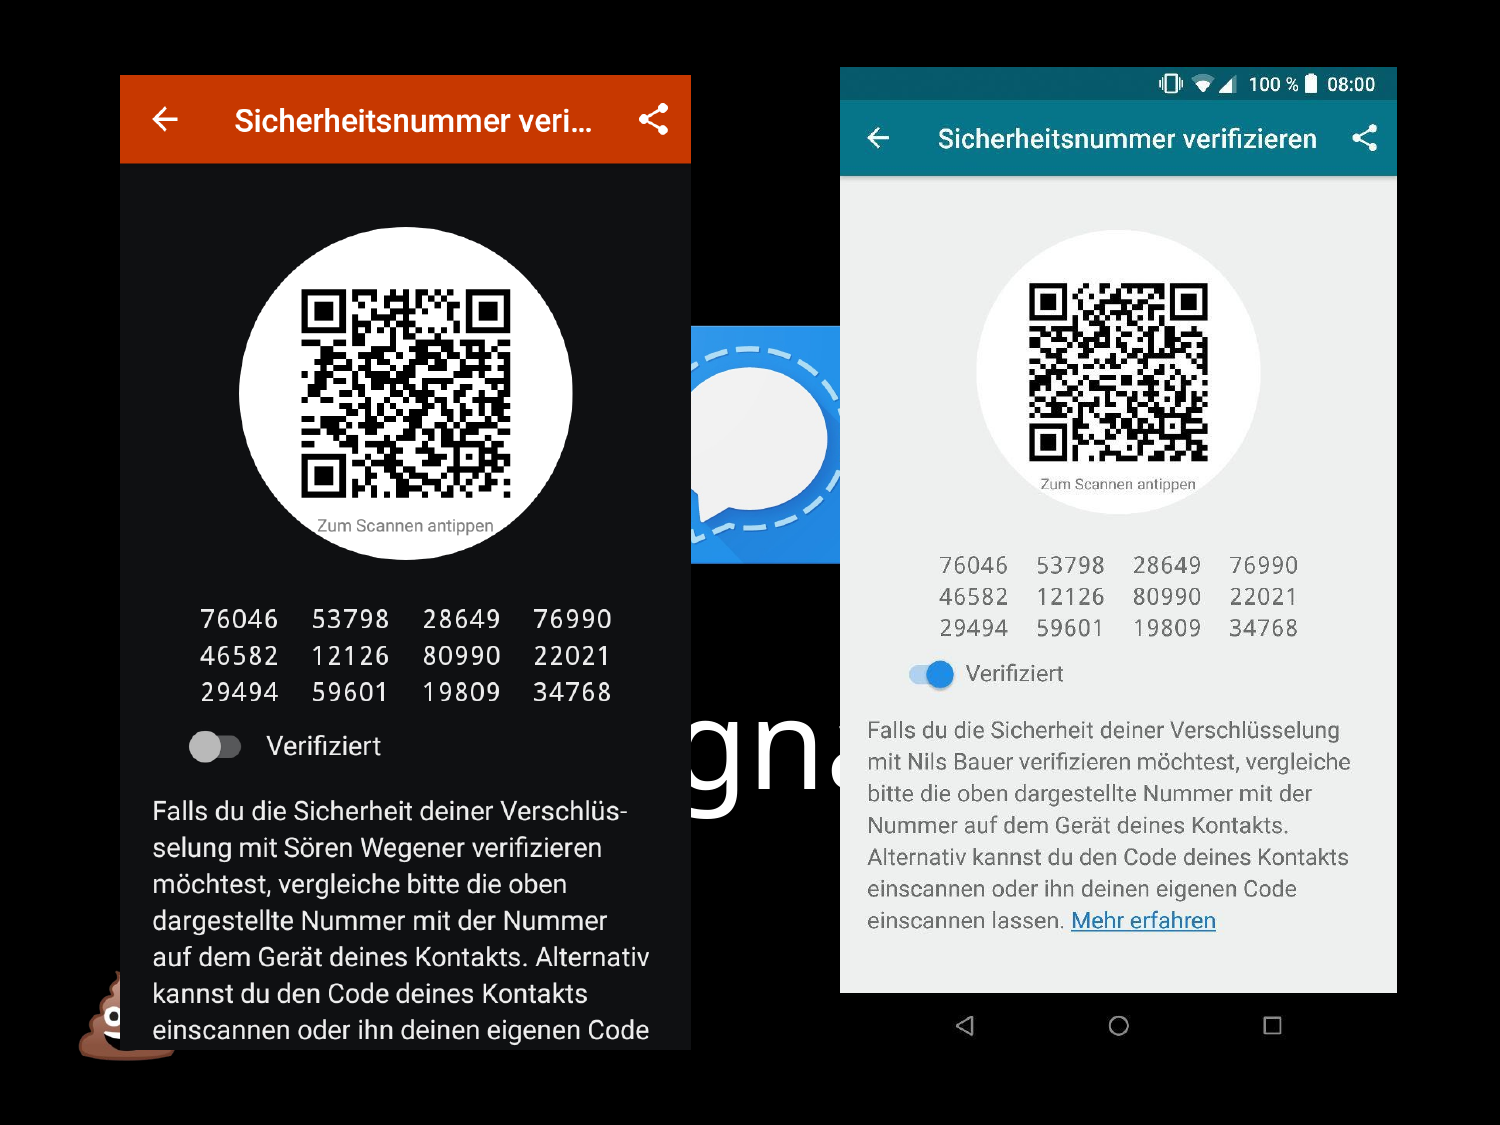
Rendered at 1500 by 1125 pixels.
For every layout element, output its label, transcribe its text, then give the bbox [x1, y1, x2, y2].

picture [840, 67, 1397, 165]
picture [75, 75, 1397, 1063]
title Signal [691, 668, 840, 824]
title Signal [112, 668, 120, 824]
